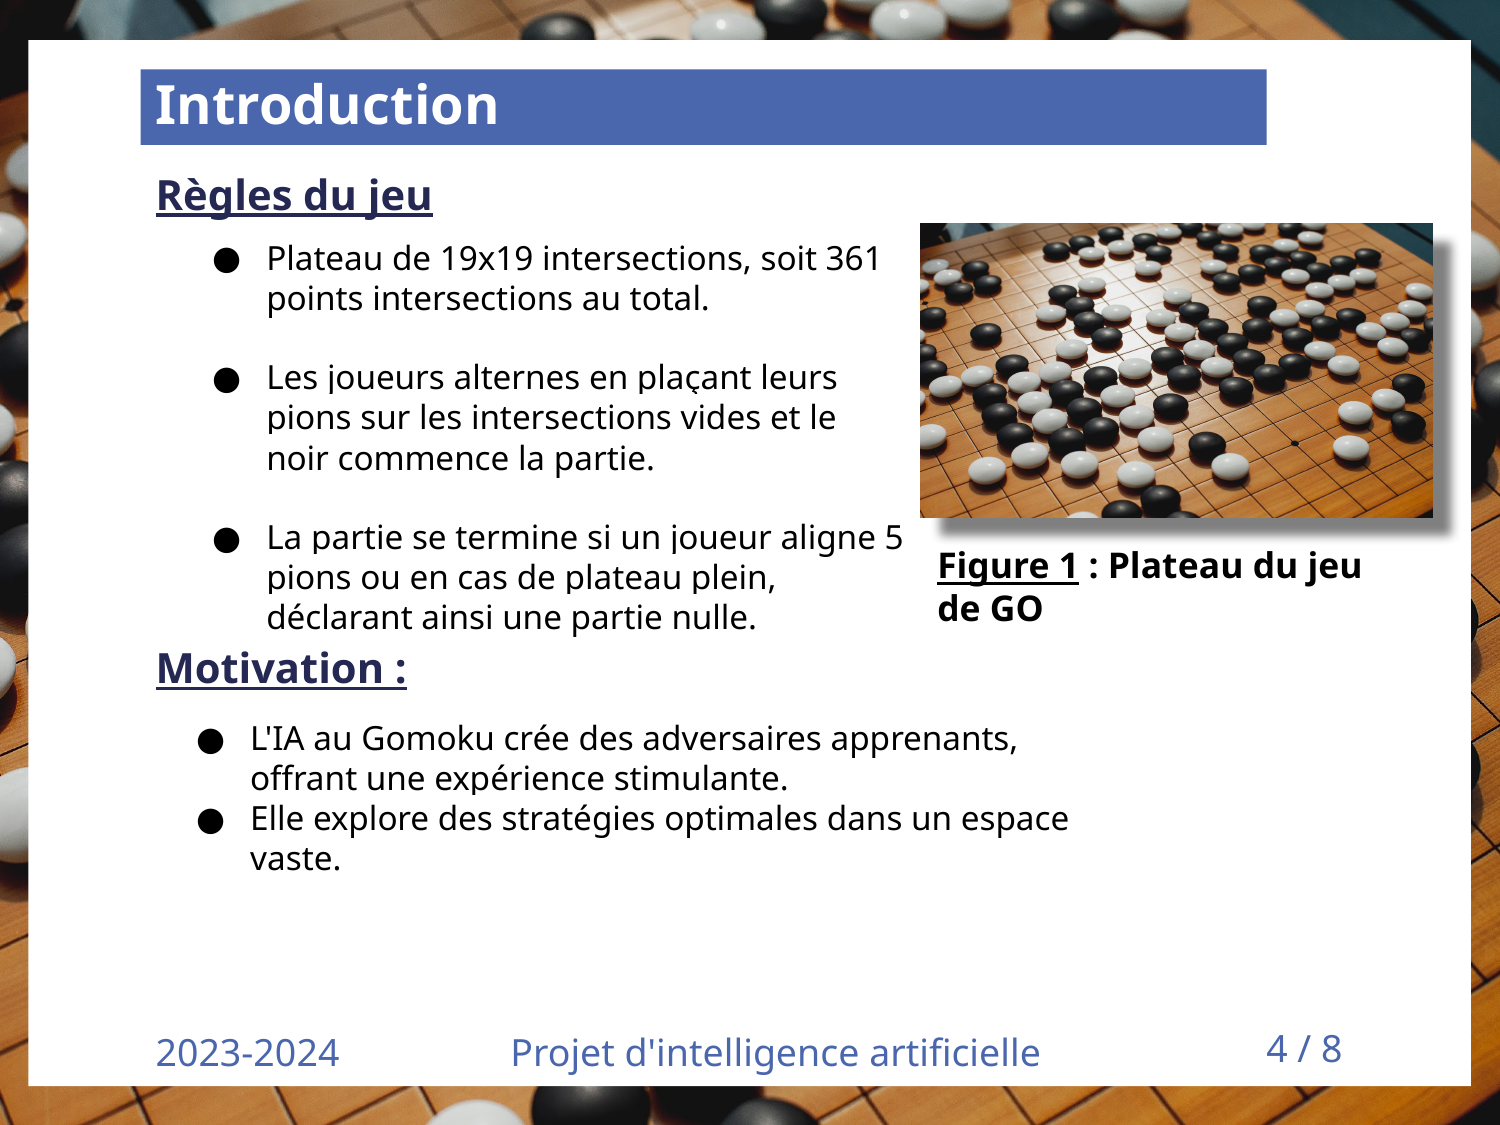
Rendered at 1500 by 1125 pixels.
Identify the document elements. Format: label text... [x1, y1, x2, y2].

text_box 2023-2024 [140, 1021, 428, 1081]
picture [0, 0, 1500, 1125]
text_box Motivation : [140, 627, 519, 687]
text_box Règles du jeu [140, 153, 602, 214]
title Introduction [140, 69, 1267, 145]
text_box L'IA au Gomoku crée des adversaires apprenants, offrant une expérience stimulante. Elle explore des stratégies optimales dans un espace vaste. [160, 702, 1139, 803]
text_box Plateau de 19x19 intersections, soit 361 points intersections au total. Les joueurs alternes en plaçant leurs pions sur les intersections vides et le noir commence la partie. La partie se termine si un joueur aligne 5 pions ou en cas de plateau plein, déclarant ainsi une partie nulle. [176, 221, 921, 551]
text_box Figure 1 : Plateau du jeu de GO [922, 528, 1420, 578]
text_box Projet d'intelligence artificielle [485, 1021, 1067, 1081]
text_box <numéro> / 8 [1147, 1021, 1358, 1081]
